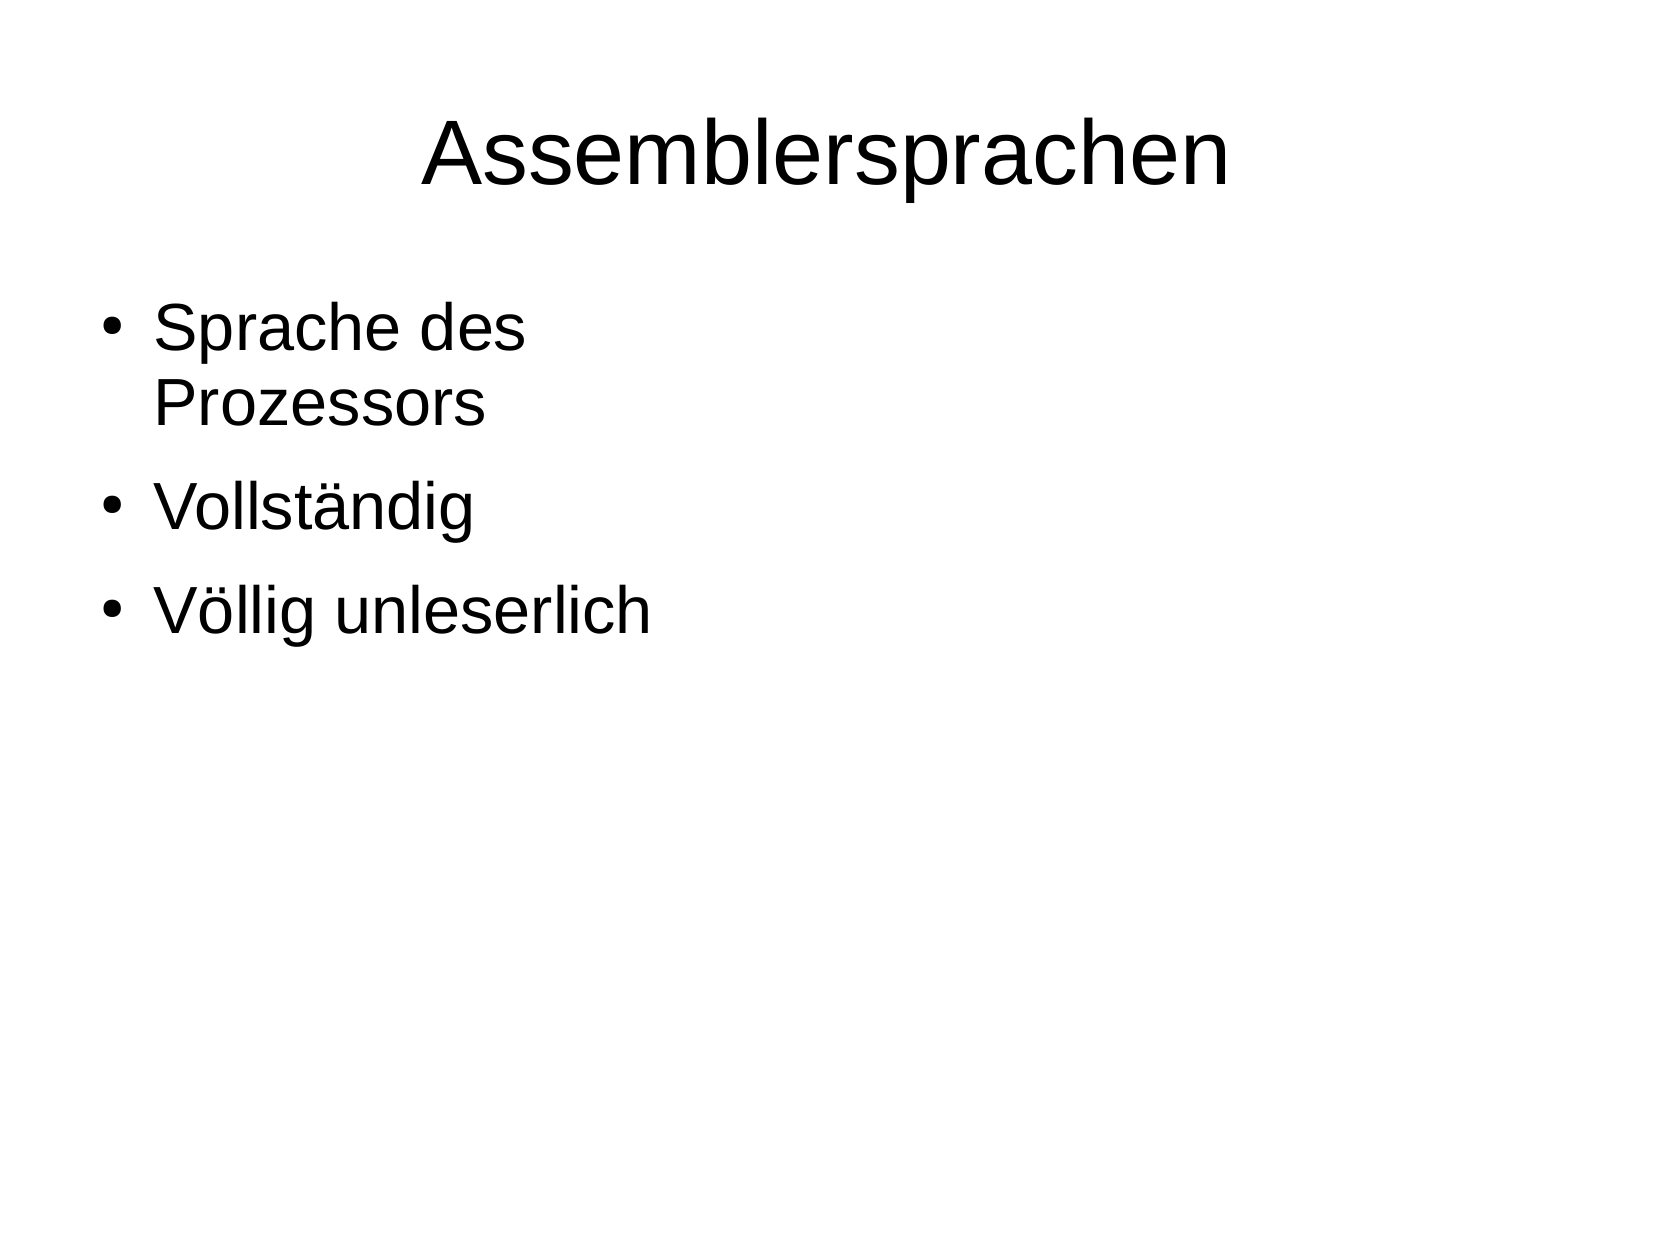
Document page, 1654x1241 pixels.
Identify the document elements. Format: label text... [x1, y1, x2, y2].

title Assemblersprachen [82, 49, 1571, 257]
list Sprache des Prozessors Vollständig Völlig unleserlich [82, 290, 809, 1010]
